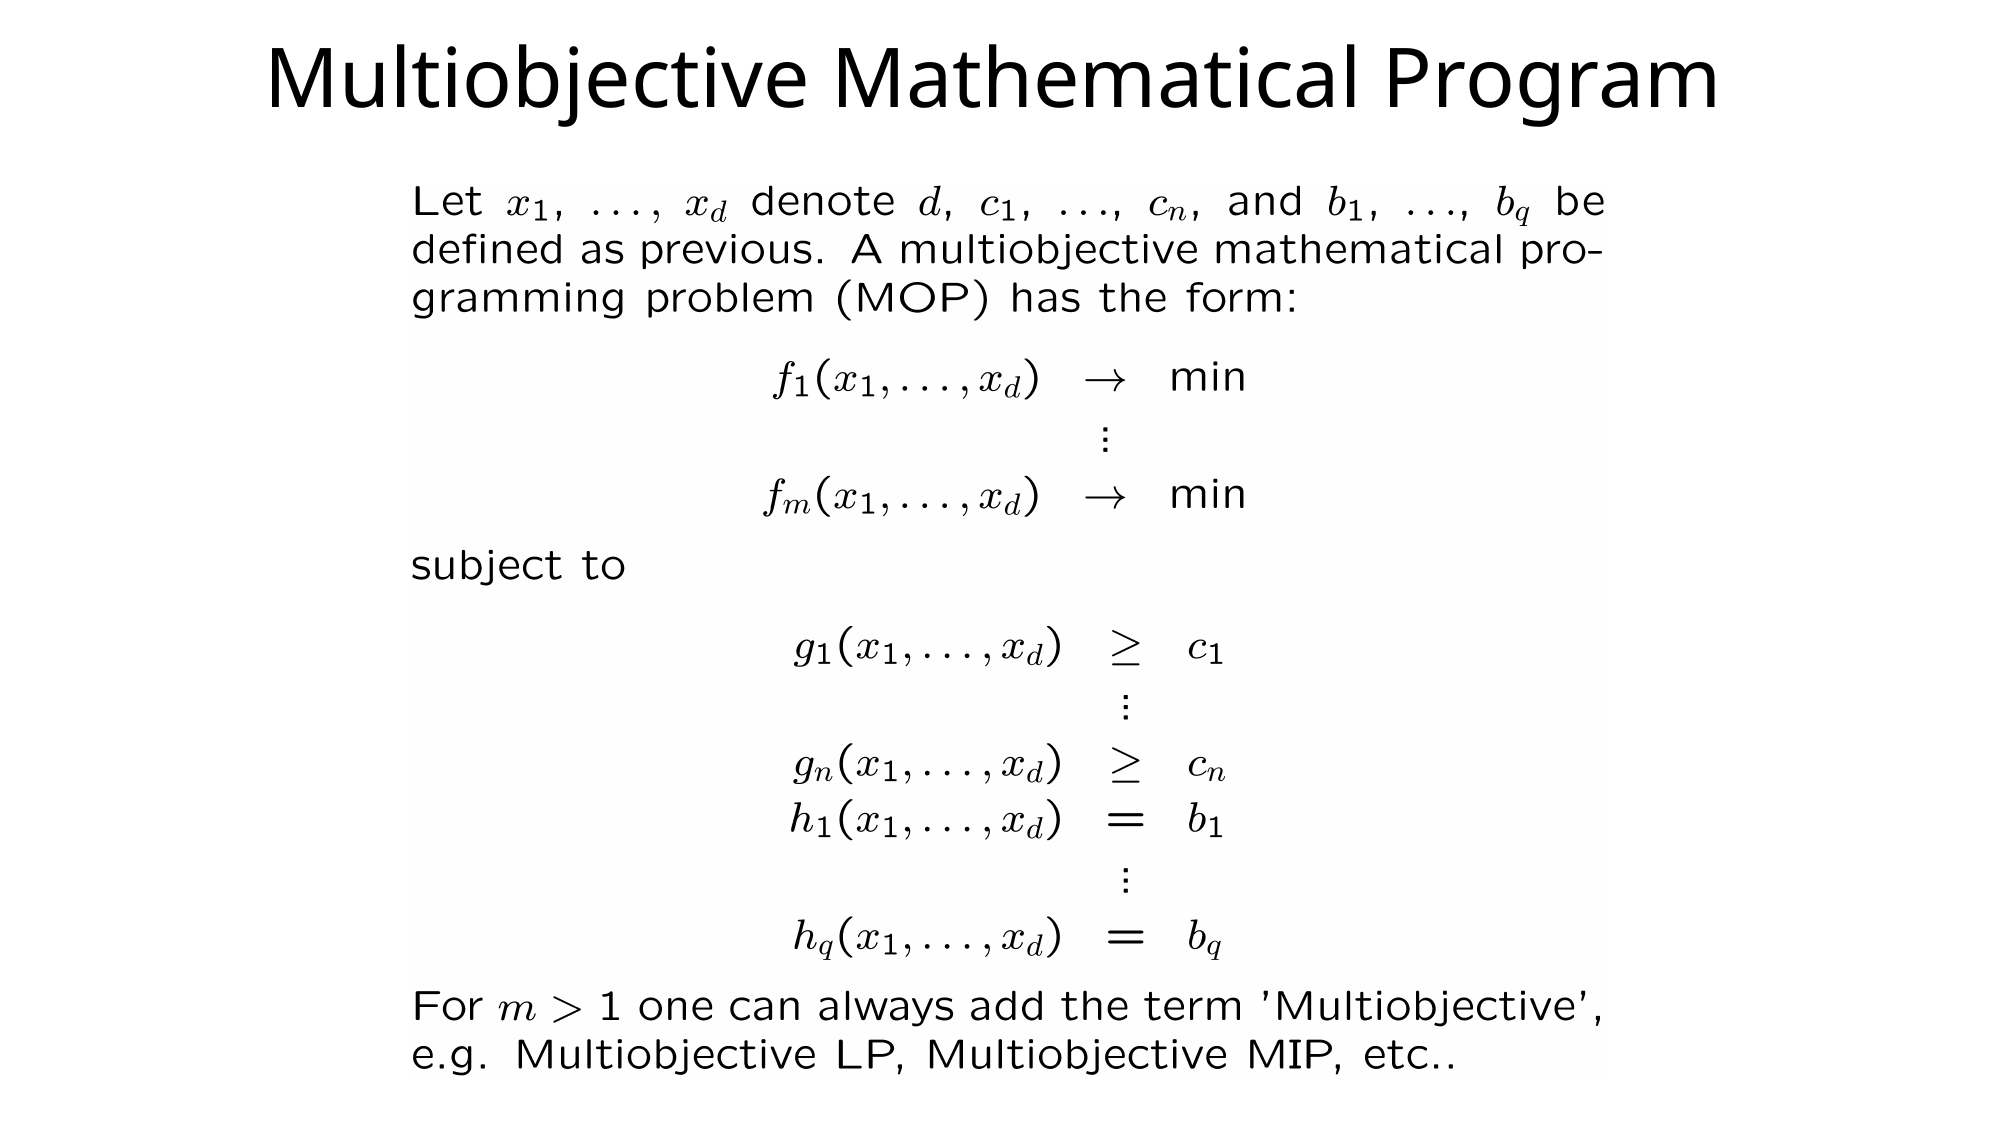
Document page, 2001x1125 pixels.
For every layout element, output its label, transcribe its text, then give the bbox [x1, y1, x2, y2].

title Multiobjective Mathematical Program [249, 0, 1750, 175]
picture [410, 185, 1606, 1078]
